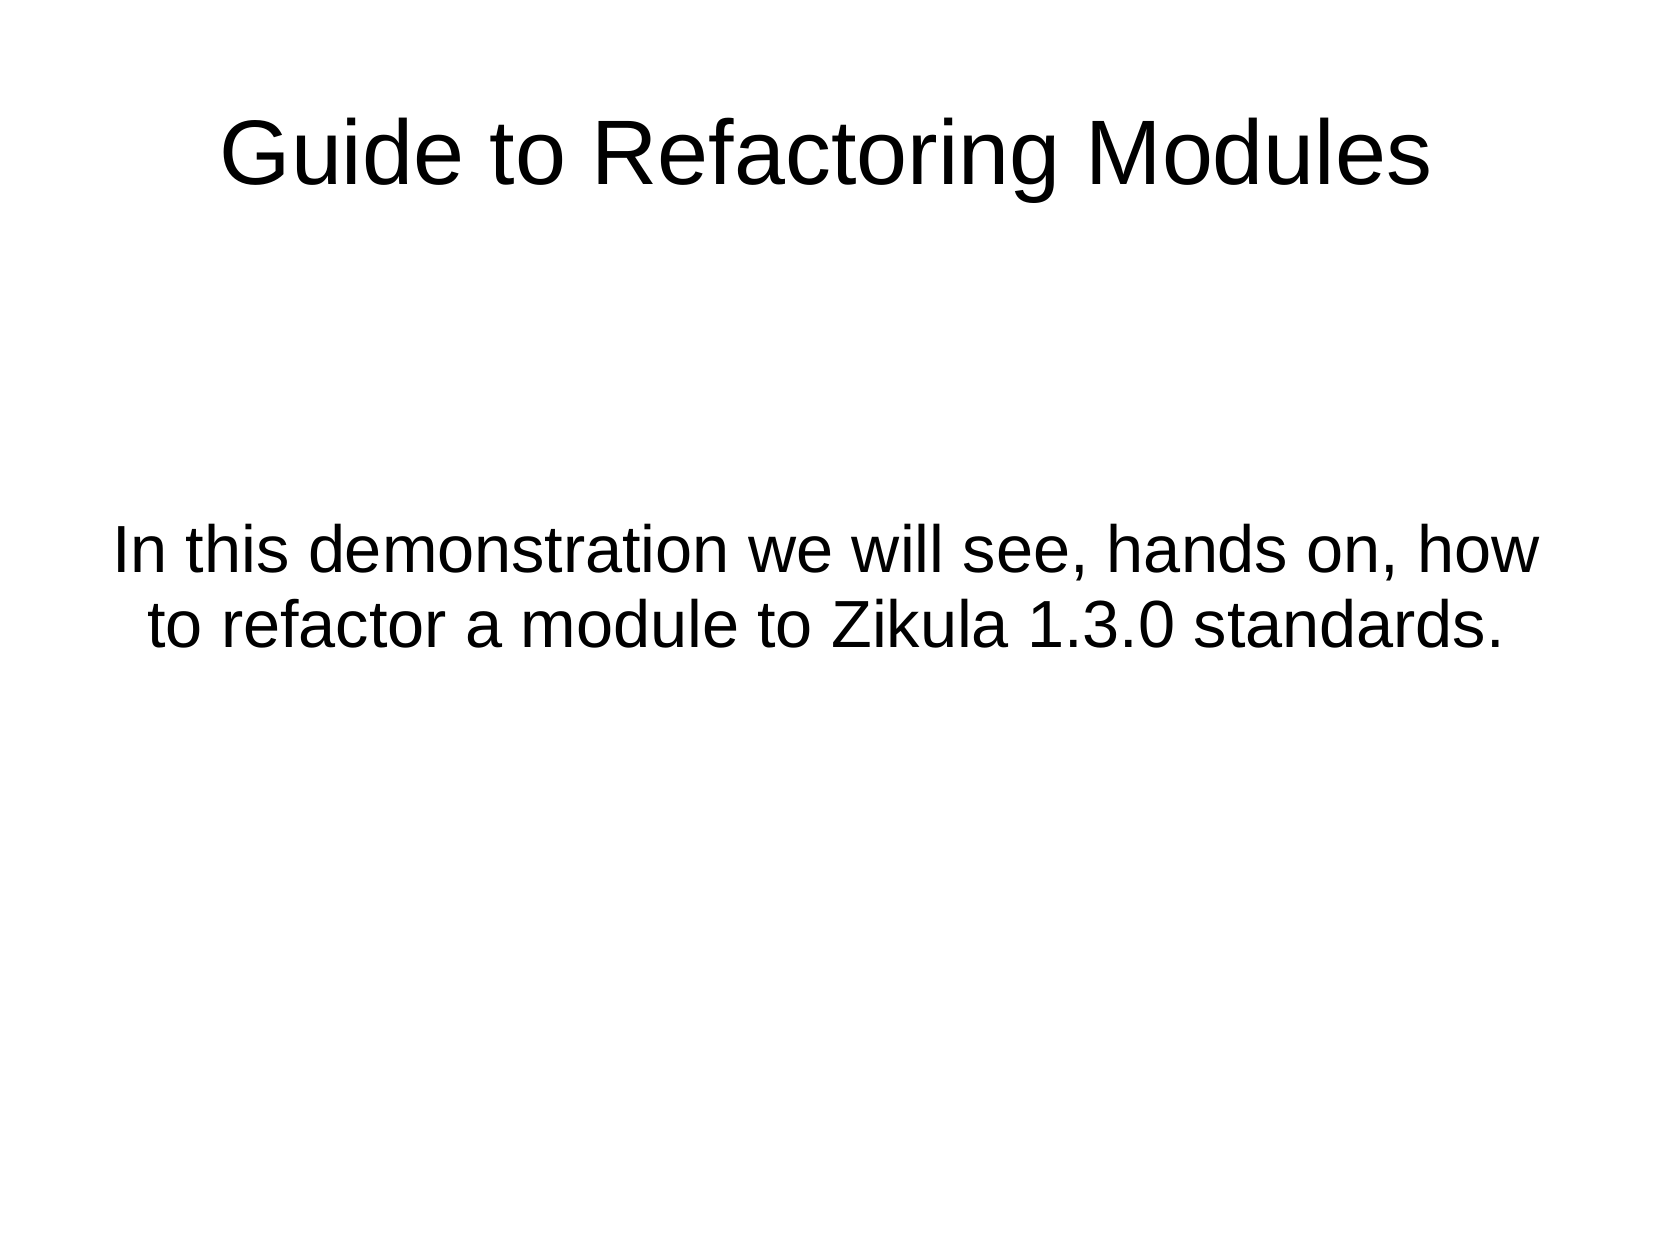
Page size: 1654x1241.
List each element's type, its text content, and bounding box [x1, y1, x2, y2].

title Guide to Refactoring Modules [82, 49, 1571, 257]
subtitle In this demonstration we will see, hands on, how to refactor a module to Zikula 1.3.0 standards. [82, 297, 1571, 1102]
